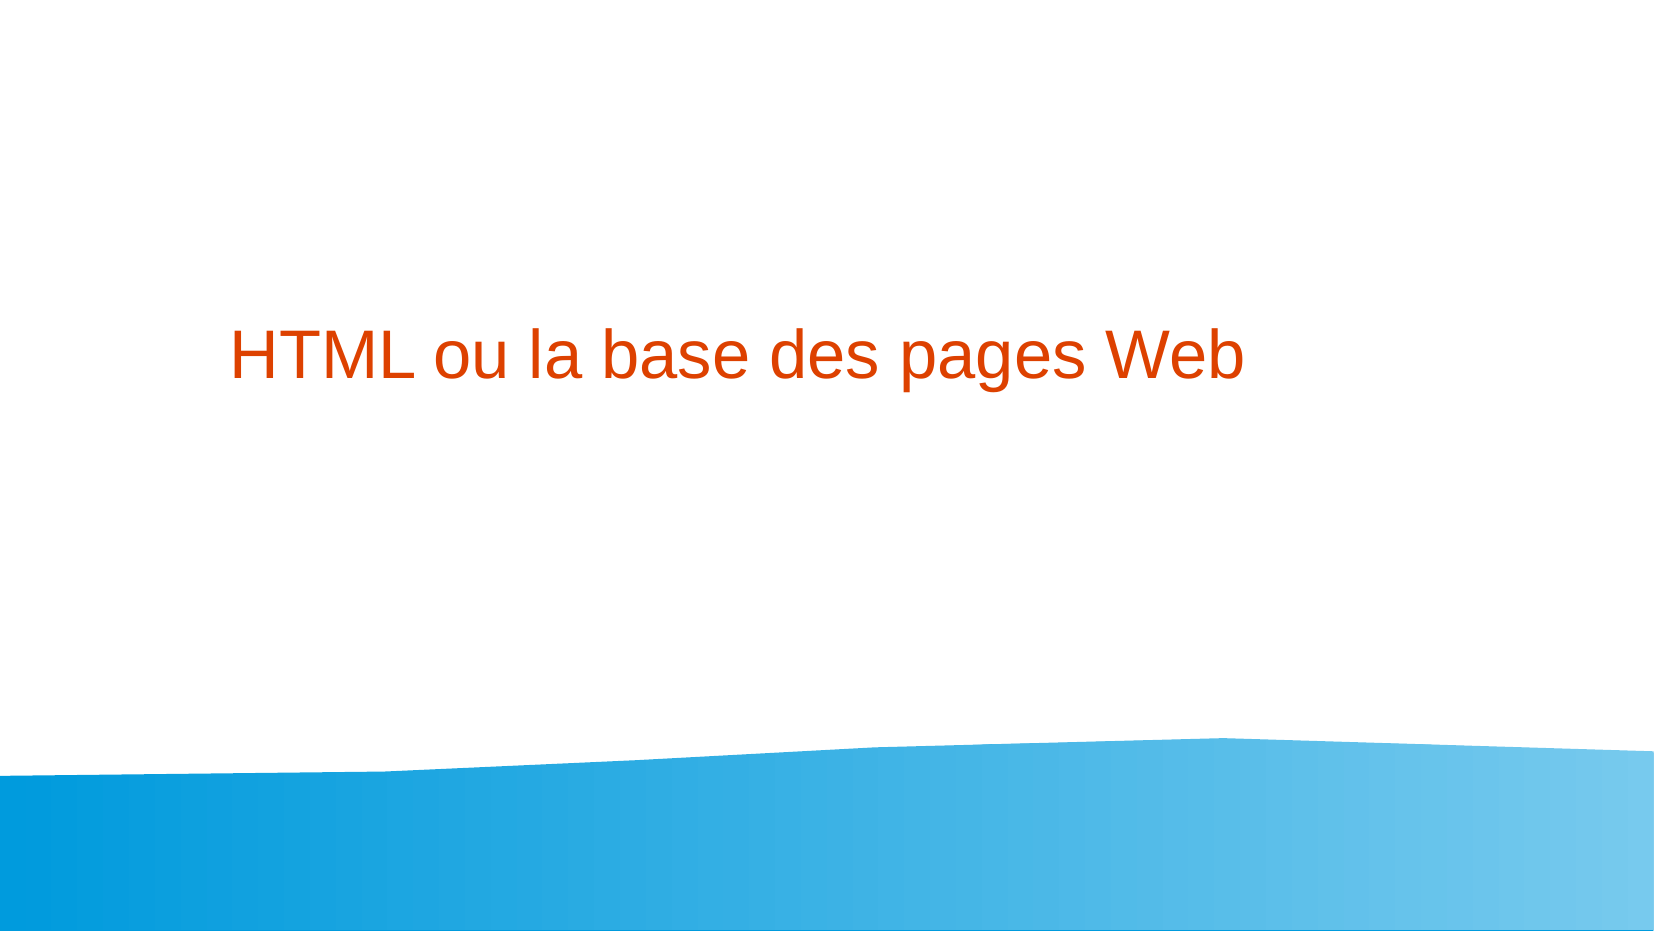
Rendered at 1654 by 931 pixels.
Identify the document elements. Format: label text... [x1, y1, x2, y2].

title HTML ou la base des pages Web [0, 265, 1477, 443]
